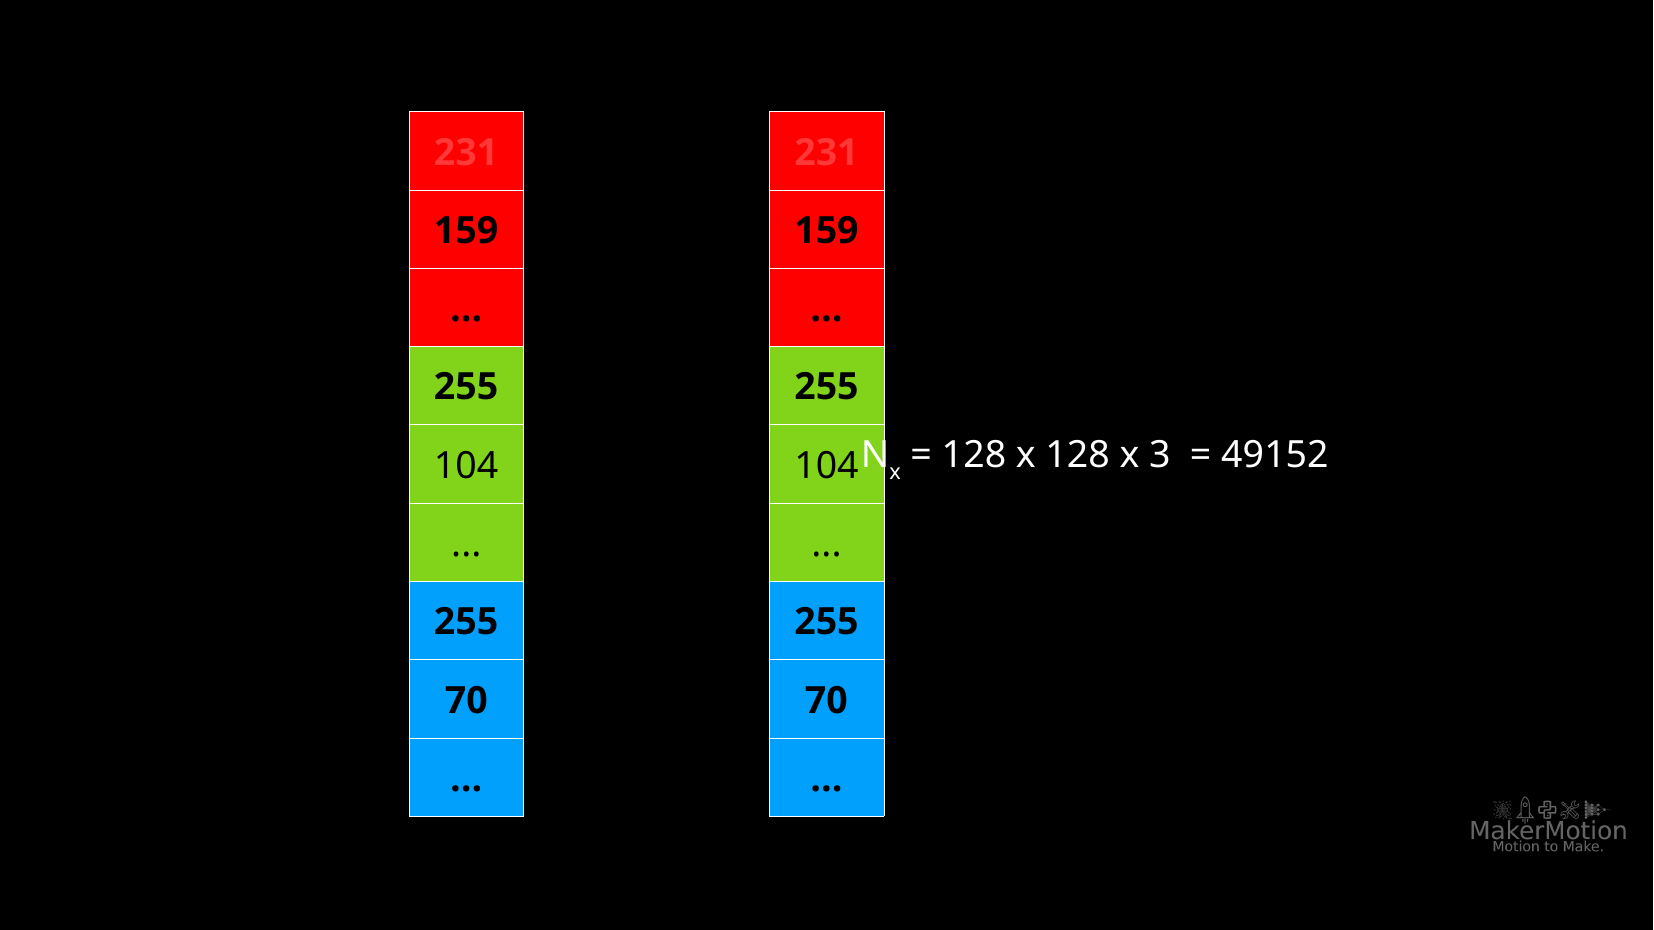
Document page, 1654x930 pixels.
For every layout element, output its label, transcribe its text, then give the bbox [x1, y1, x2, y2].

table_cell 255 [770, 582, 884, 659]
table_cell 255 [410, 347, 523, 424]
table_cell ... [770, 504, 884, 581]
table_cell ... [410, 504, 523, 581]
table_header 231 [770, 112, 884, 190]
table_cell 159 [770, 191, 884, 268]
table_cell 104 [770, 425, 884, 503]
table_cell ... [410, 739, 523, 816]
picture [1443, 719, 1653, 930]
table_cell 255 [770, 347, 884, 424]
table_cell ... [770, 739, 884, 816]
table_cell 70 [770, 660, 884, 738]
table_cell 70 [410, 660, 523, 738]
table_cell ... [770, 269, 884, 346]
table_cell 255 [410, 582, 523, 659]
text_box Nx = 128 x 128 x 3 = 49152 [846, 419, 1244, 488]
table_cell 159 [410, 191, 523, 268]
table_cell 104 [410, 425, 523, 503]
table_header 231 [410, 112, 523, 190]
table_cell ... [410, 269, 523, 346]
